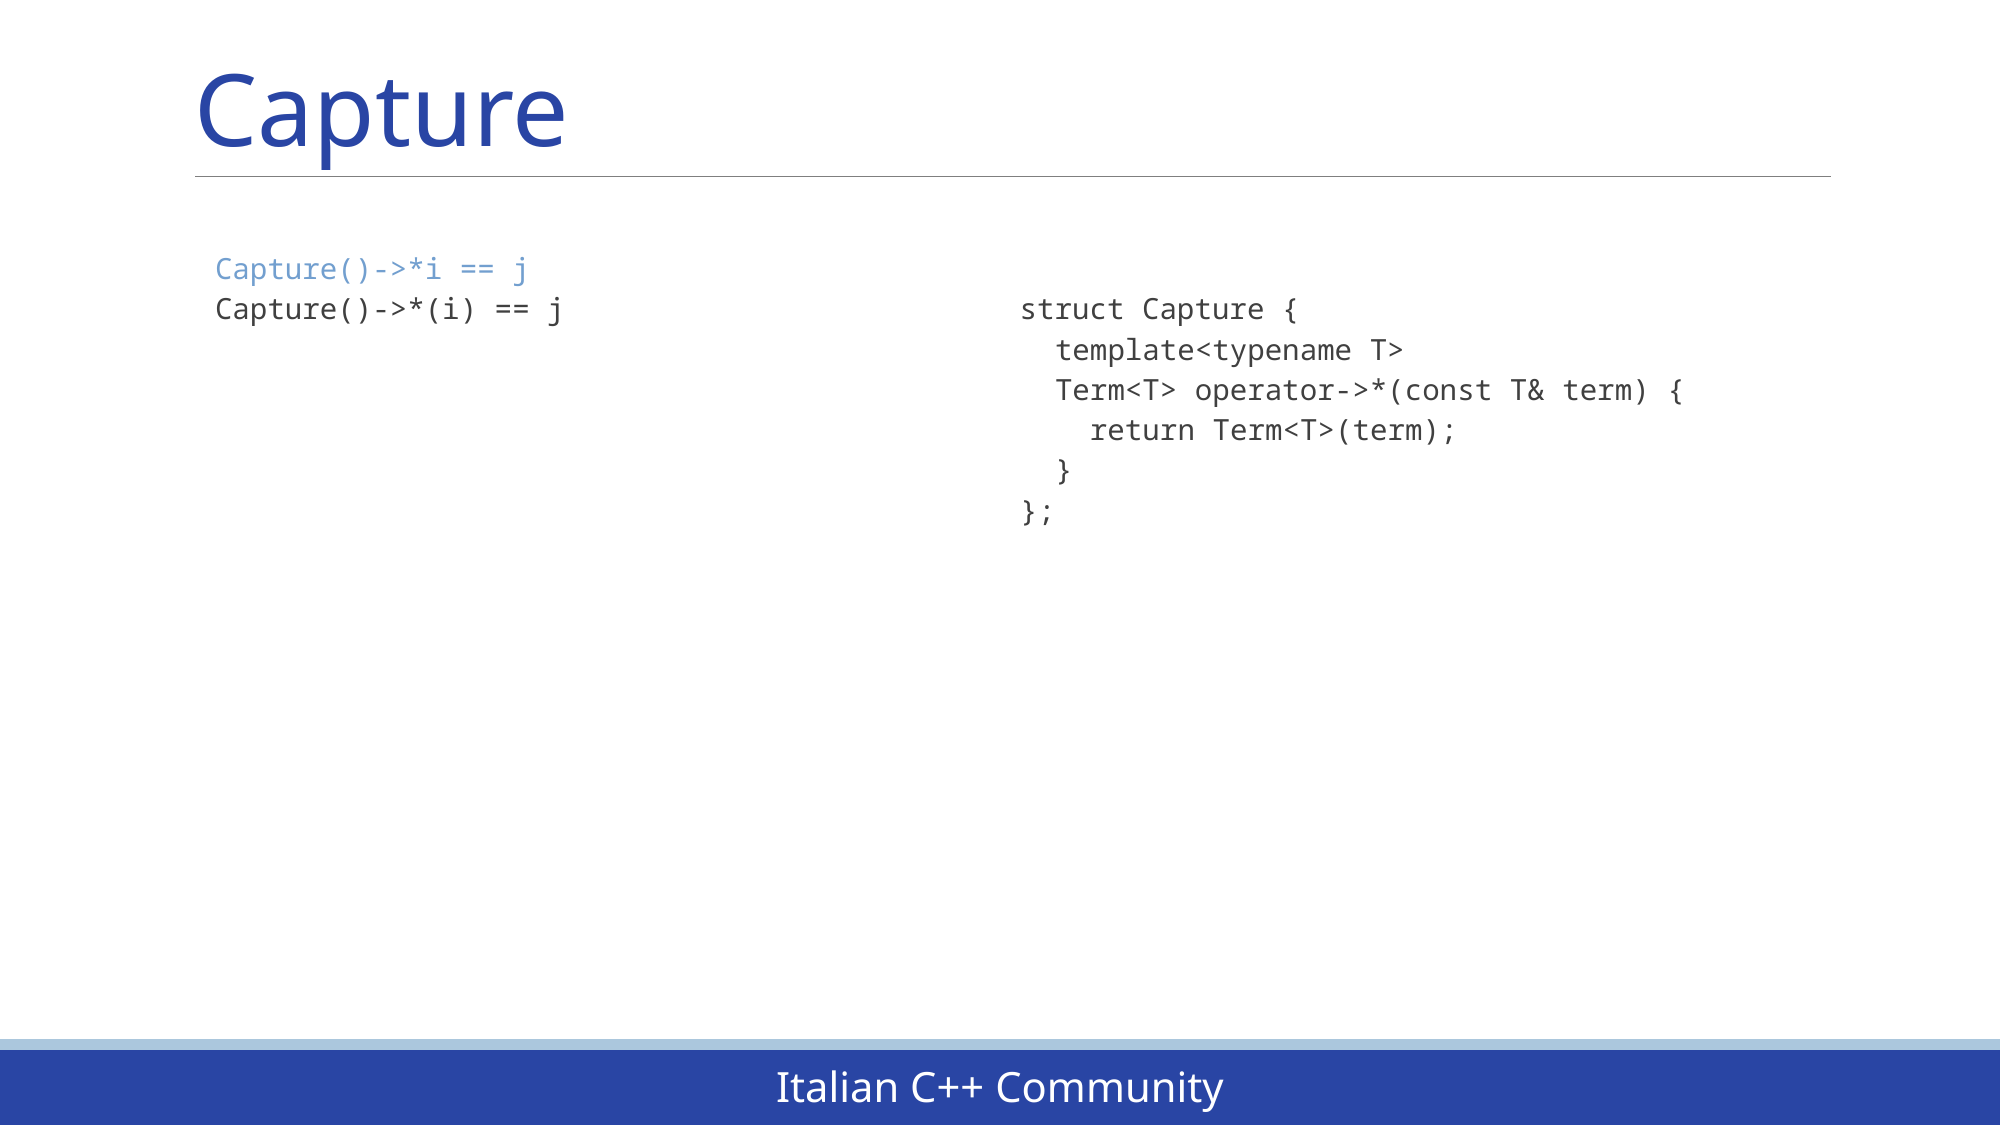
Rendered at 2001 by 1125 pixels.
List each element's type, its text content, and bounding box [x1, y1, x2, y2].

title Capture [179, 2, 1830, 175]
list Capture()->*i == j Capture()->*(i) == j struct Capture { template<typename T> Term<T> operator->*(const T& term) { return Term<T>(term); } }; [179, 202, 1830, 1011]
